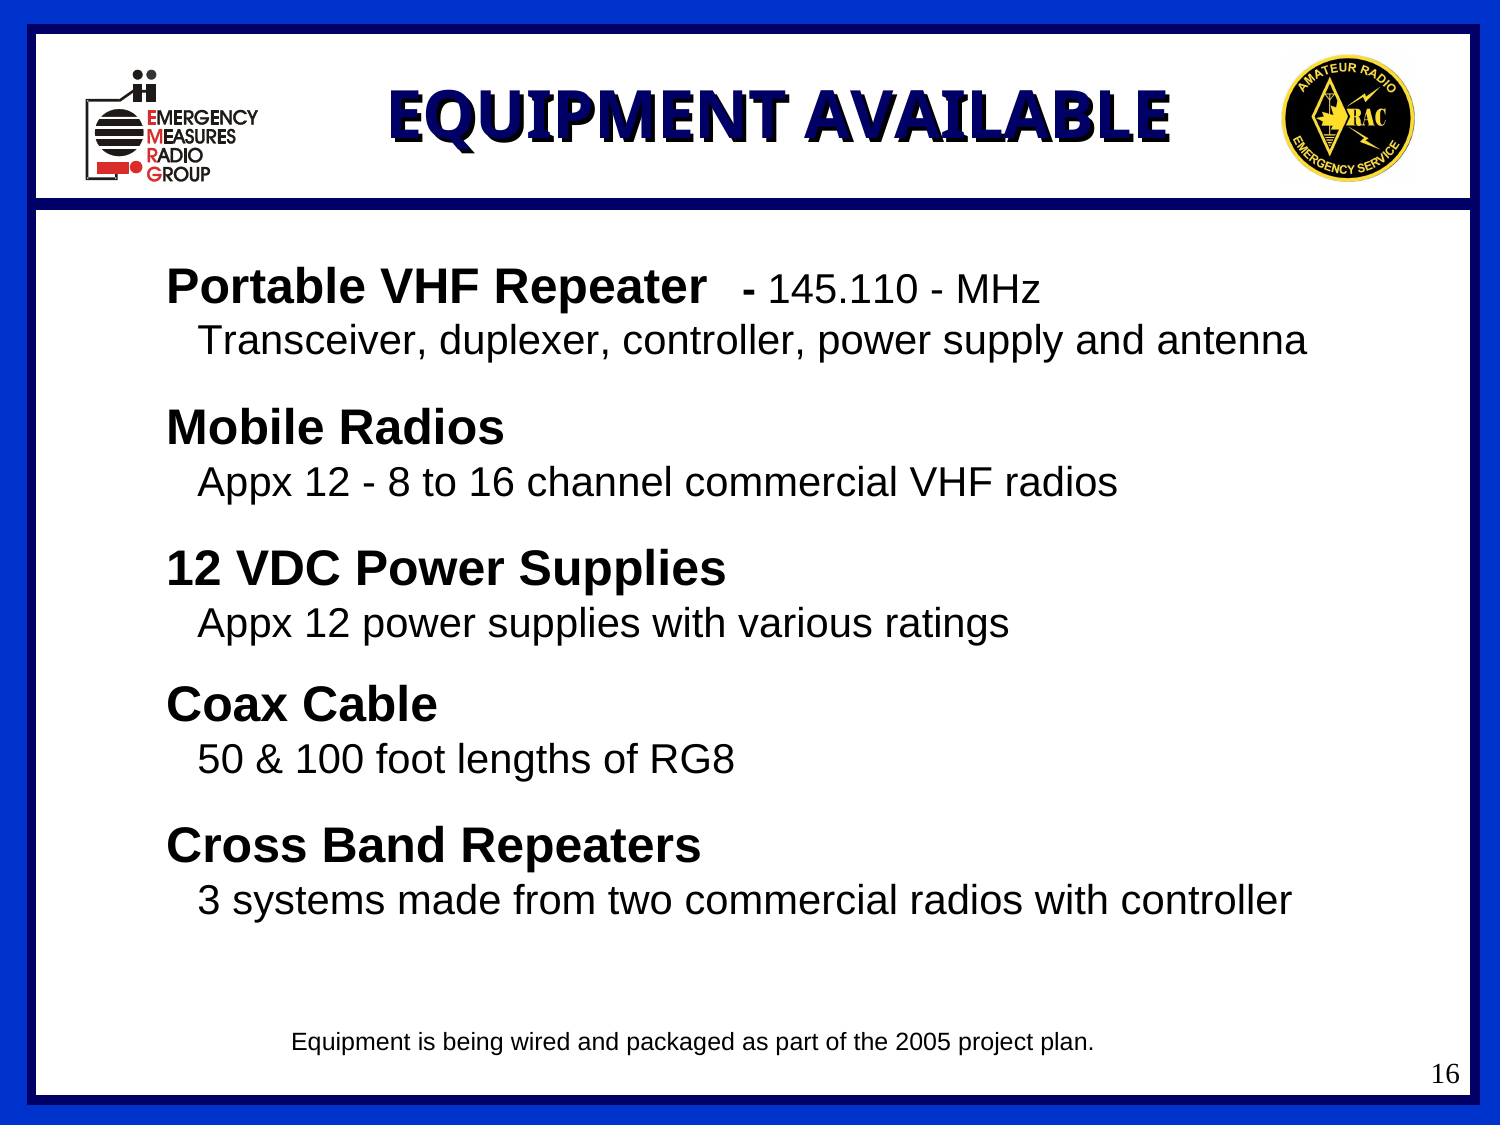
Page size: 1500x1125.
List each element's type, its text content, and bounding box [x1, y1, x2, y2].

picture [1281, 54, 1415, 182]
text_box Equipment is being wired and packaged as part of the 2005 project plan. [276, 1017, 1112, 1064]
text_box Portable VHF Repeater - 145.110 - MHz Transceiver, duplexer, controller, power supply and antenna Mobile Radios Appx 12 - 8 to 16 channel commercial VHF radios 12 VDC Power Supplies Appx 12 power supplies with various ratings Coax Cable 50 & 100 foot lengths of RG8 Cross Band Repeaters 3 systems made from two commercial radios with controller [151, 245, 1392, 931]
text_box EQUIPMENT AVAILABLE [279, 64, 1278, 160]
